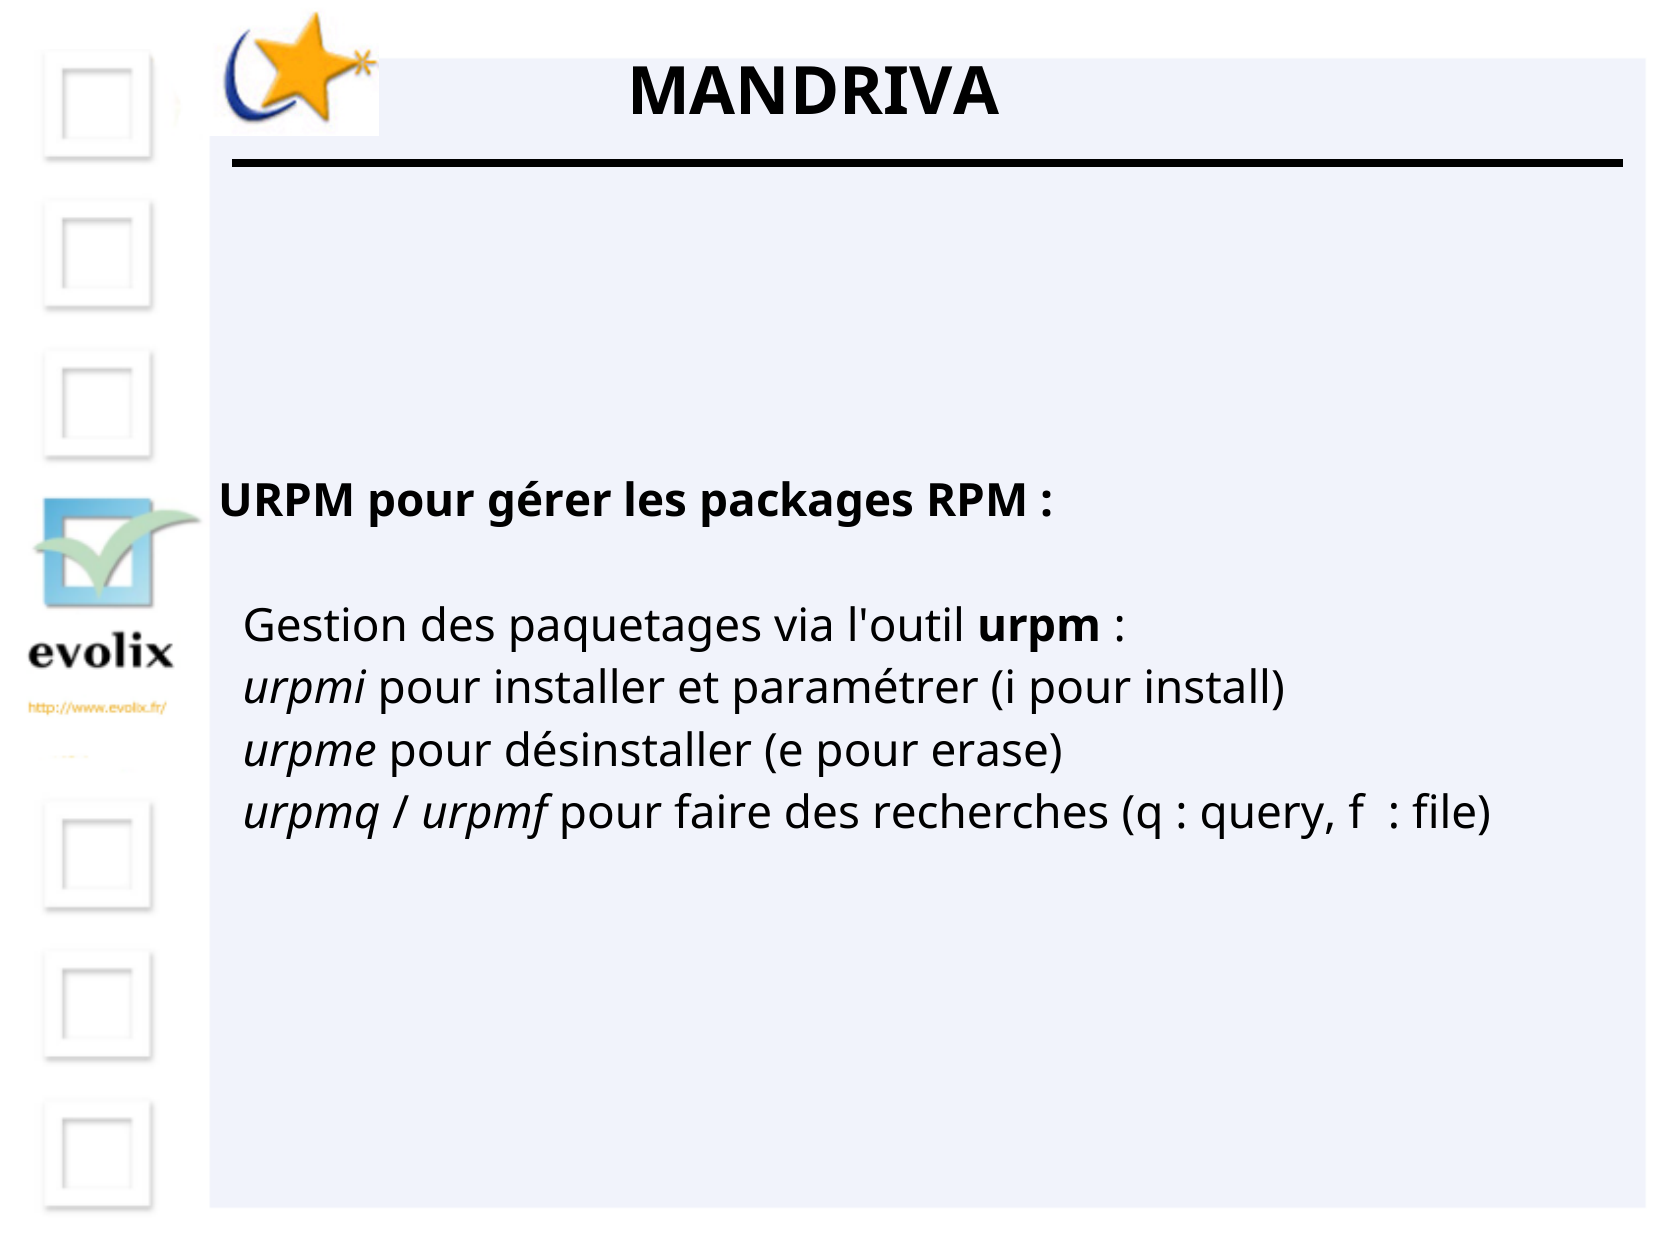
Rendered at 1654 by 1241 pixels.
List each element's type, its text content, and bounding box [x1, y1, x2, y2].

picture [204, 0, 379, 136]
picture [0, 49, 1654, 1218]
subtitle URPM pour gérer les packages RPM : Gestion des paquetages via l'outil urpm : urpmi pour installer et paramétrer (i pour install) urpme pour désinstaller (e pour erase) urpmq / urpmf pour faire des recherches (q : query, f : file) [183, 199, 1539, 1173]
title MANDRIVA [22, 27, 1604, 151]
